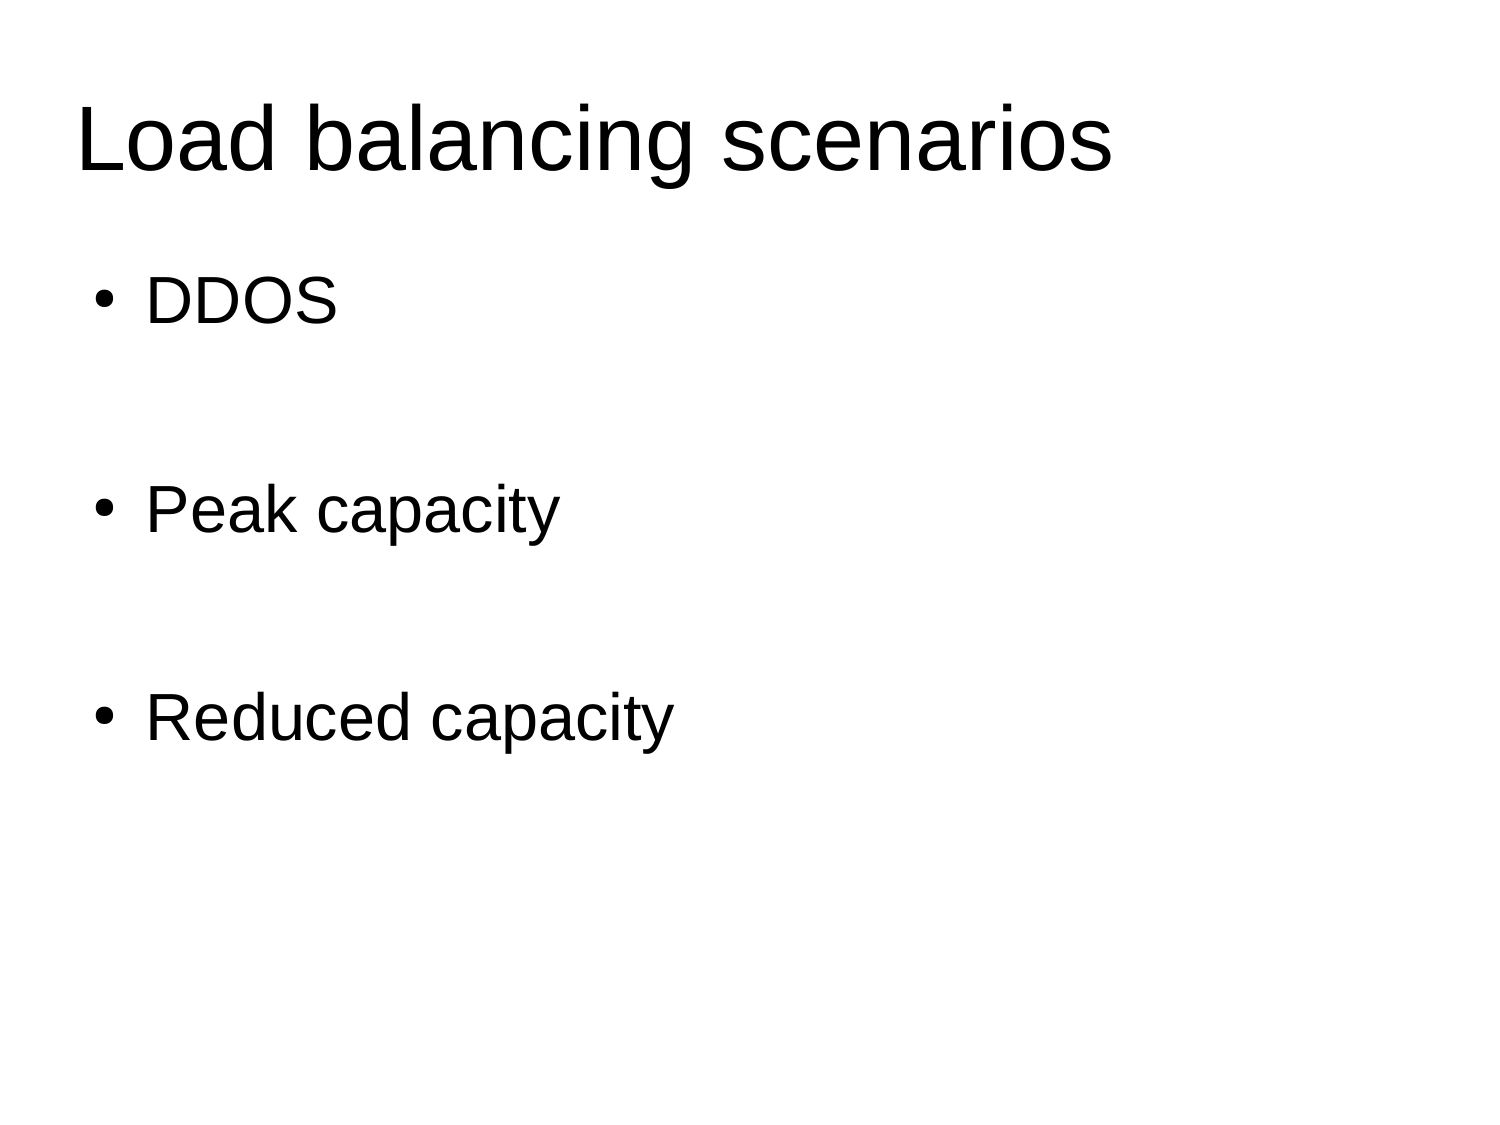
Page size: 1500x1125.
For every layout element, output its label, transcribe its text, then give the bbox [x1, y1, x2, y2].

title Load balancing scenarios [75, 44, 1425, 233]
list DDOS Peak capacity Reduced capacity [75, 263, 1425, 916]
